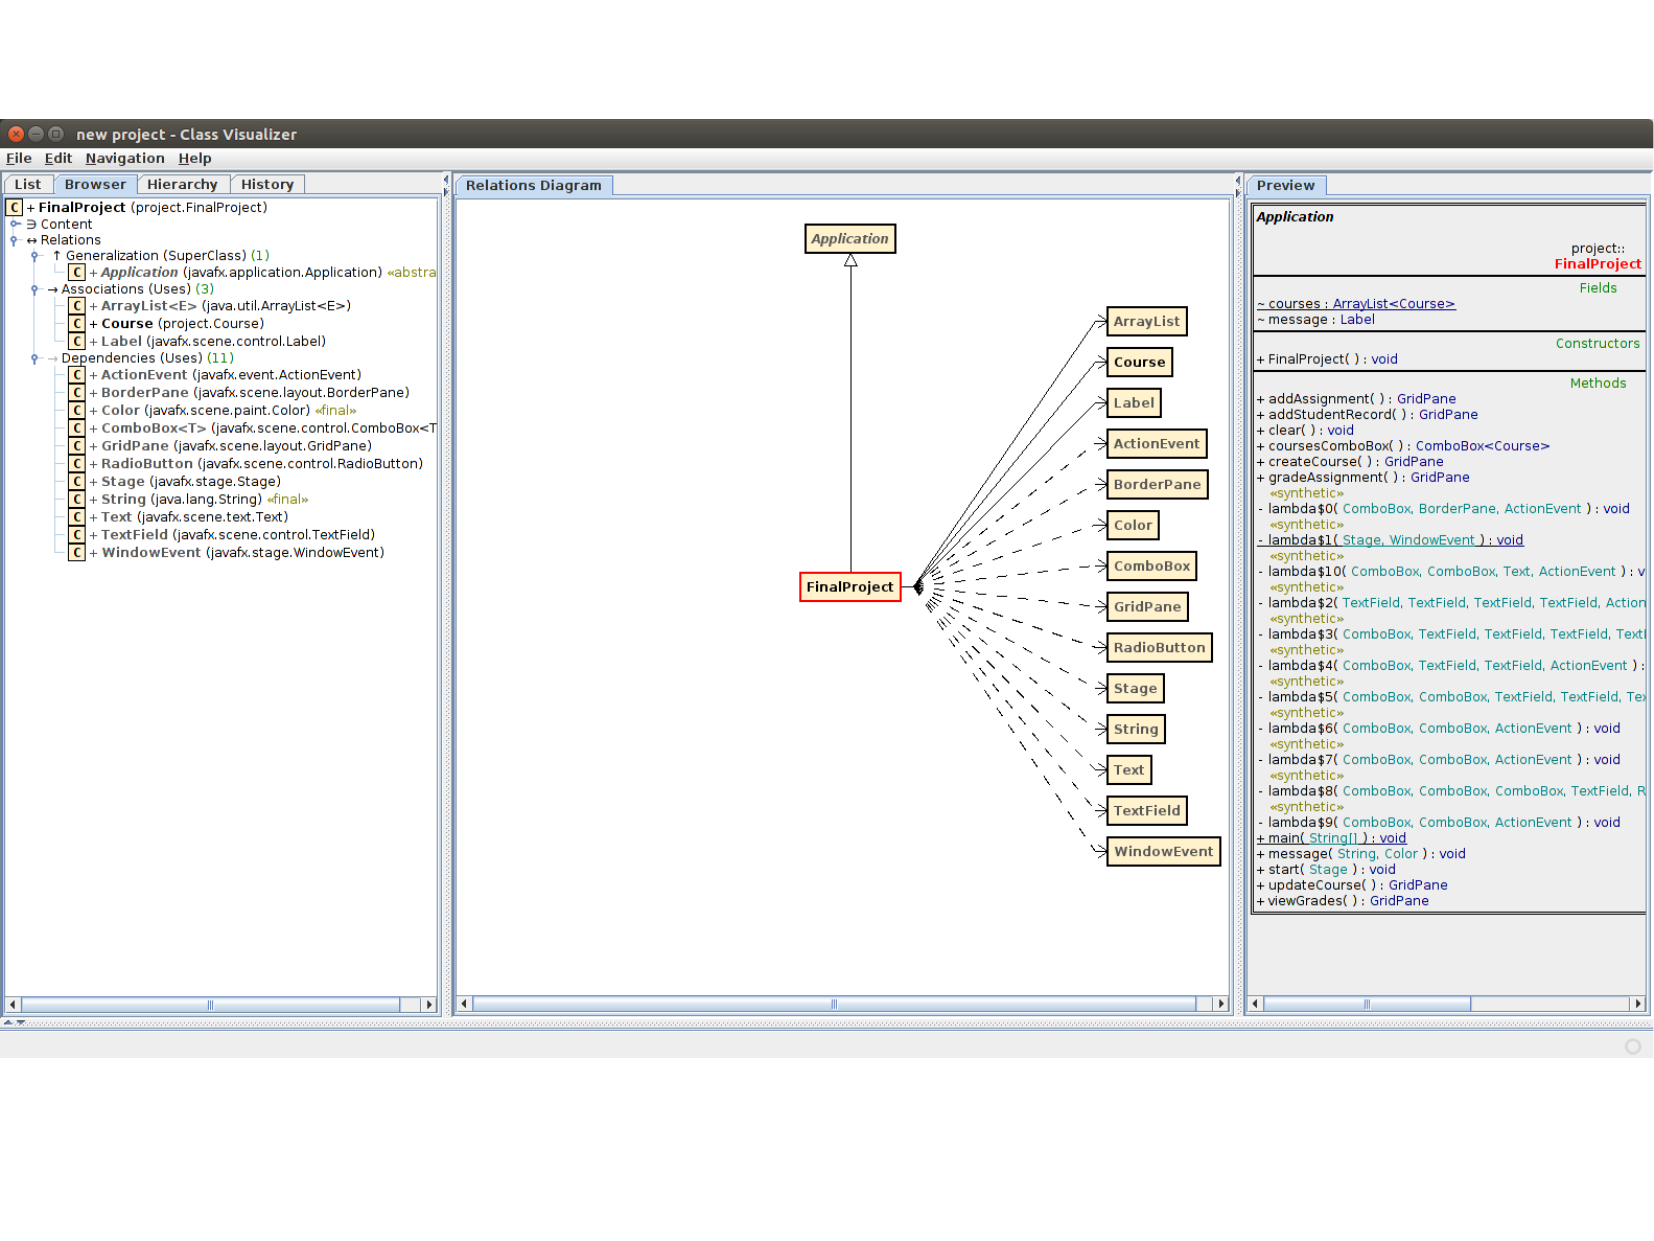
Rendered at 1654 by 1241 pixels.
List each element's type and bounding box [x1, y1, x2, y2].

picture [0, 119, 1654, 1058]
